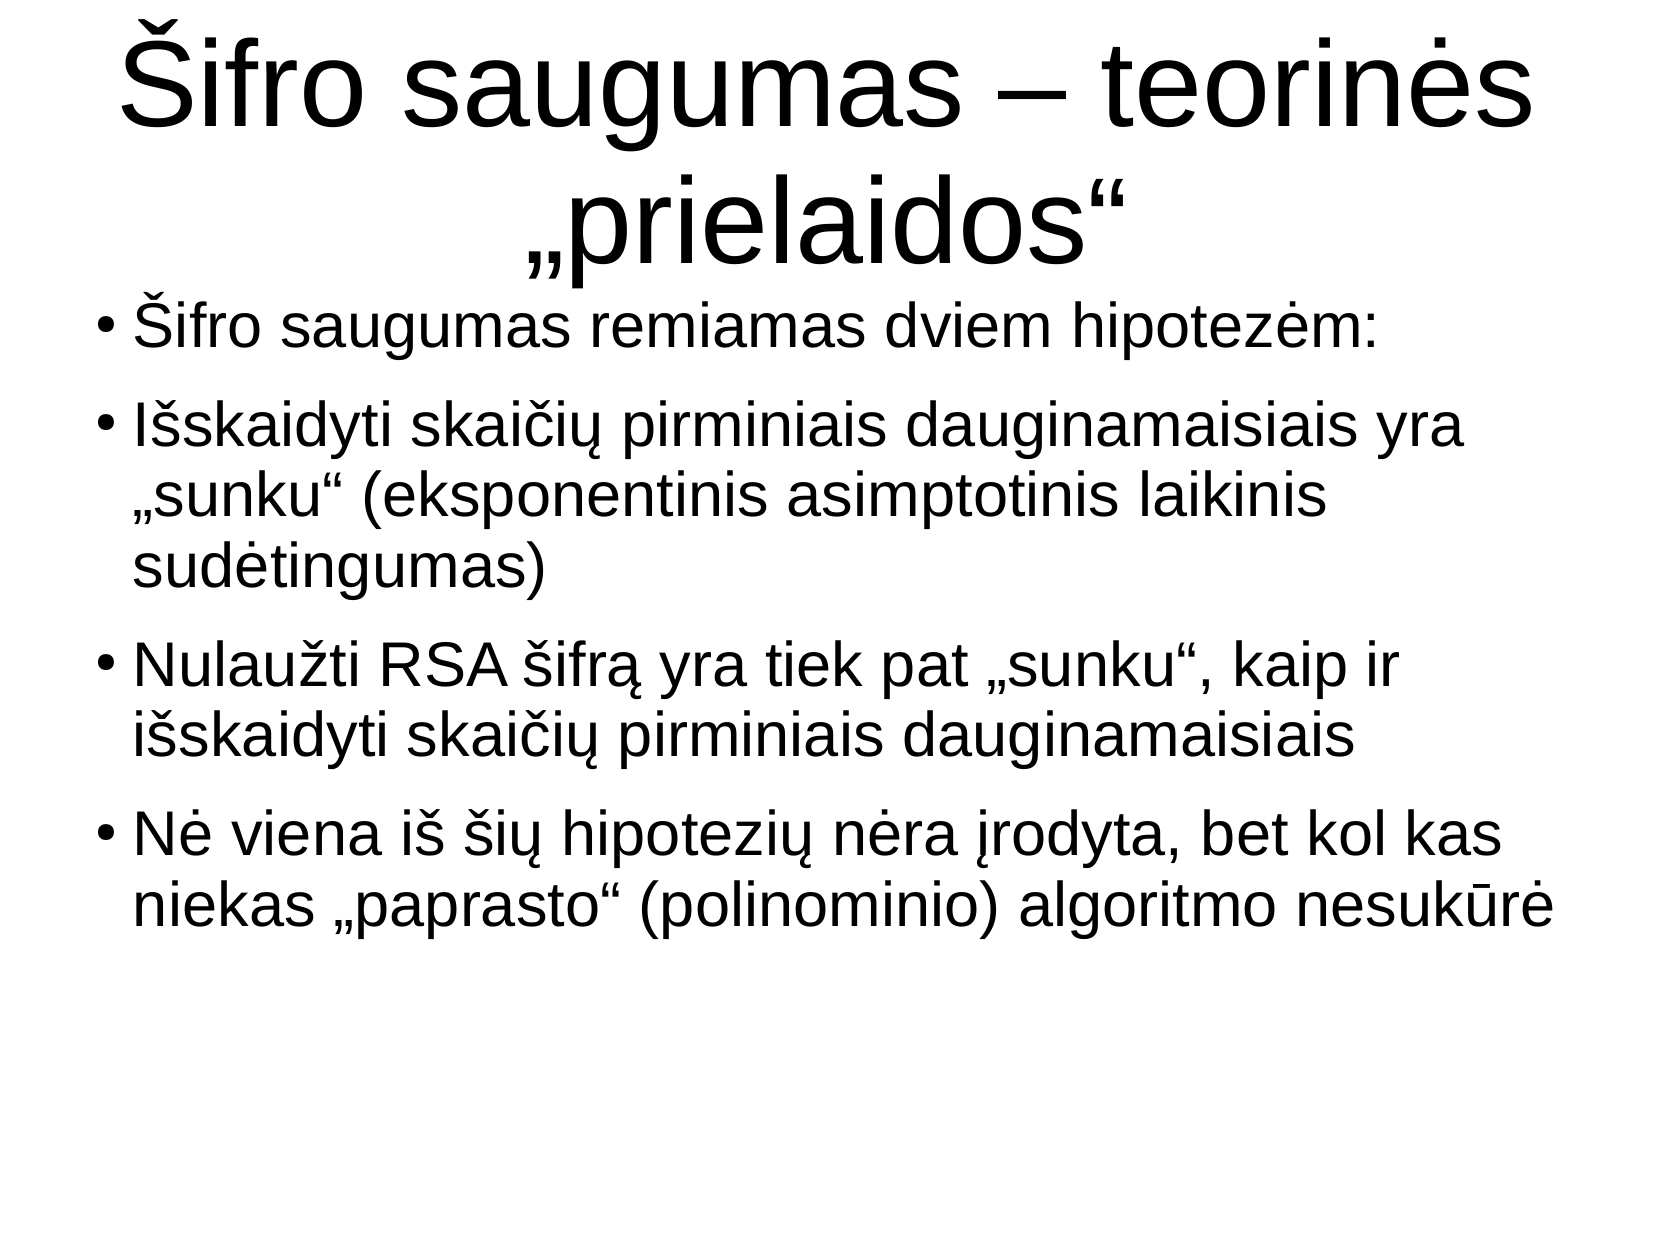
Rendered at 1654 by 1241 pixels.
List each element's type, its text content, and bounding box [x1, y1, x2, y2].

title Šifro saugumas – teorinės „prielaidos“ [82, 16, 1571, 290]
list Šifro saugumas remiamas dviem hipotezėm: Išskaidyti skaičių pirminiais dauginamaisiais yra „sunku“ (eksponentinis asimptotinis laikinis sudėtingumas) Nulaužti RSA šifrą yra tiek pat „sunku“, kaip ir išskaidyti skaičių pirminiais dauginamaisiais Nė viena iš šių hipotezių nėra įrodyta, bet kol kas niekas „paprasto“ (polinominio) algoritmo nesukūrė [82, 290, 1571, 1010]
